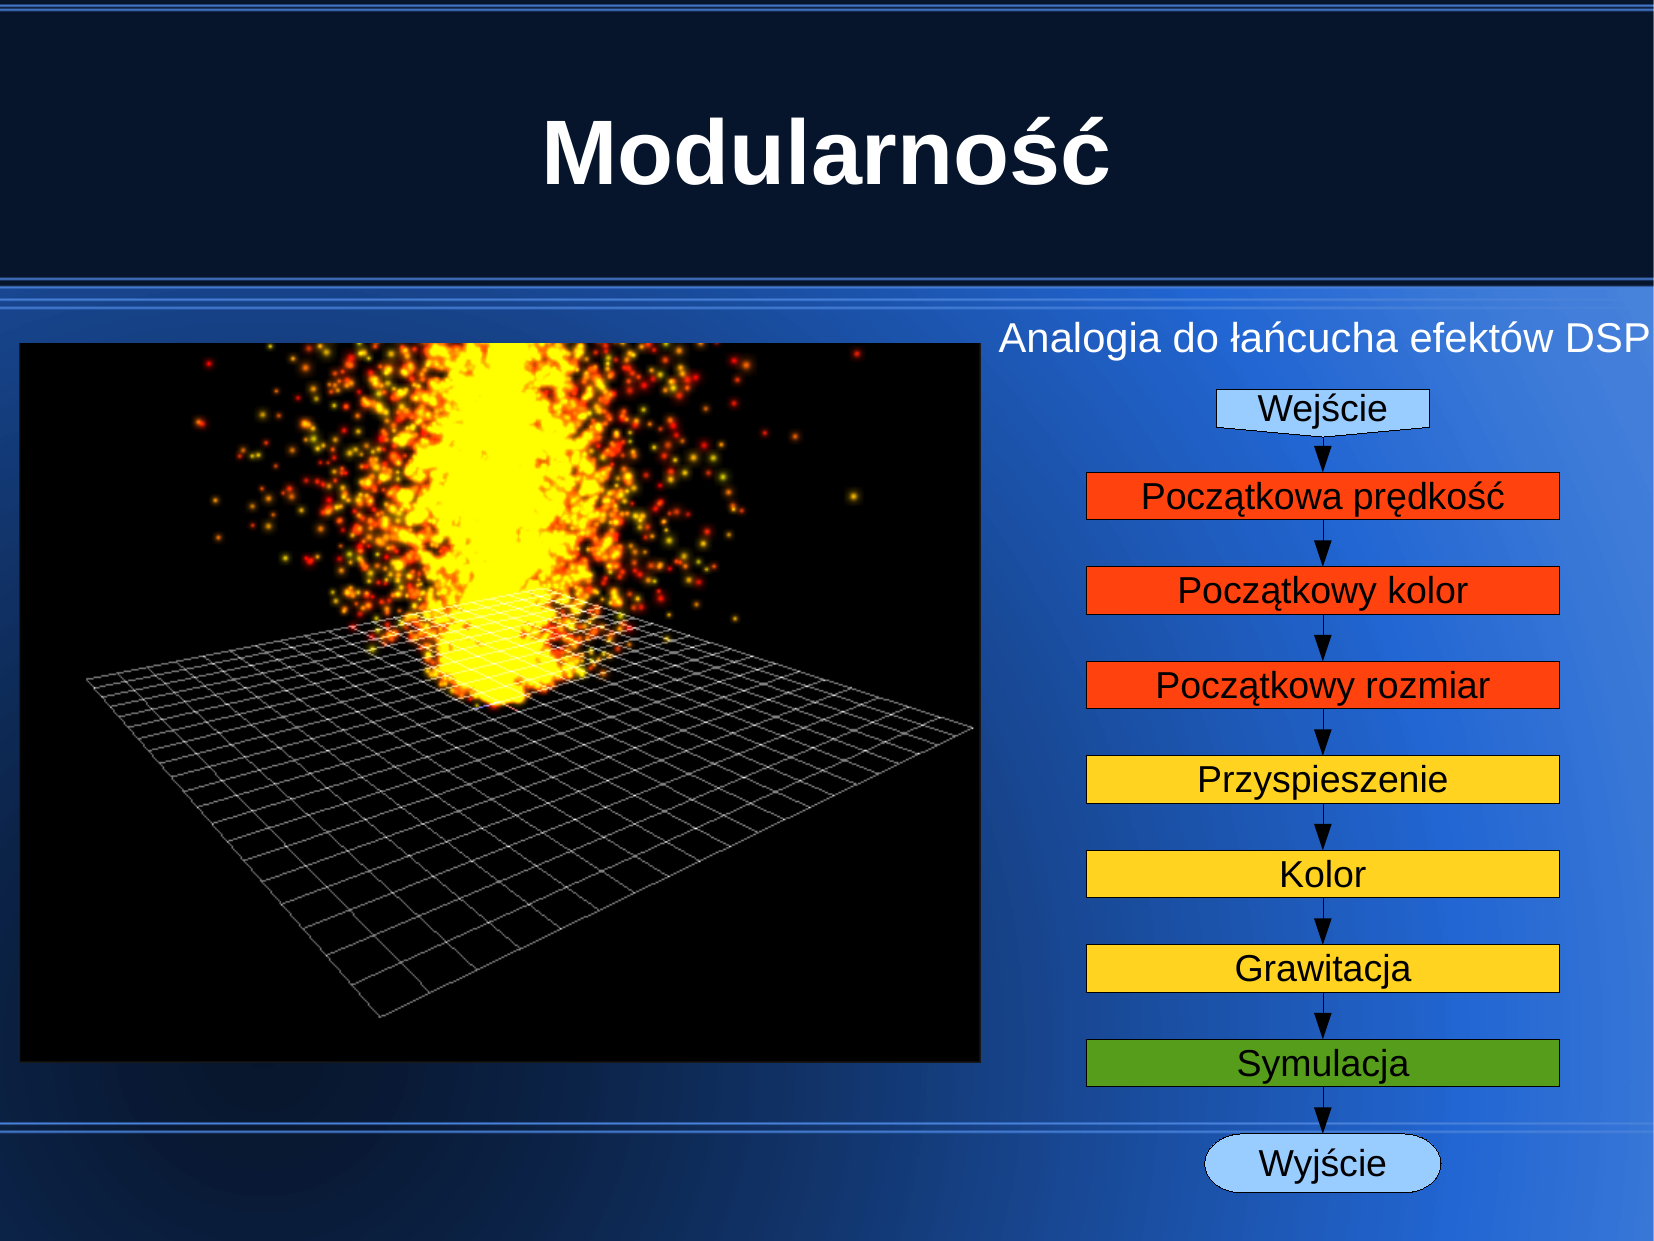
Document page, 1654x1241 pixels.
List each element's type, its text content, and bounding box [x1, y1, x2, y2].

text_box Grawitacja [1086, 944, 1560, 993]
text_box Początkowy rozmiar [1086, 661, 1560, 709]
text_box Początkowa prędkość [1086, 472, 1560, 520]
text_box Przyspieszenie [1086, 755, 1560, 804]
title Modularność [82, 49, 1571, 257]
text_box Analogia do łańcucha efektów DSP [984, 307, 1654, 369]
text_box Symulacja [1086, 1039, 1560, 1087]
text_box Kolor [1086, 850, 1560, 898]
picture [0, 0, 1654, 1241]
text_box Wyjście [1204, 1133, 1442, 1193]
text_box Początkowy kolor [1086, 566, 1560, 615]
text_box Wejście [1216, 389, 1430, 438]
